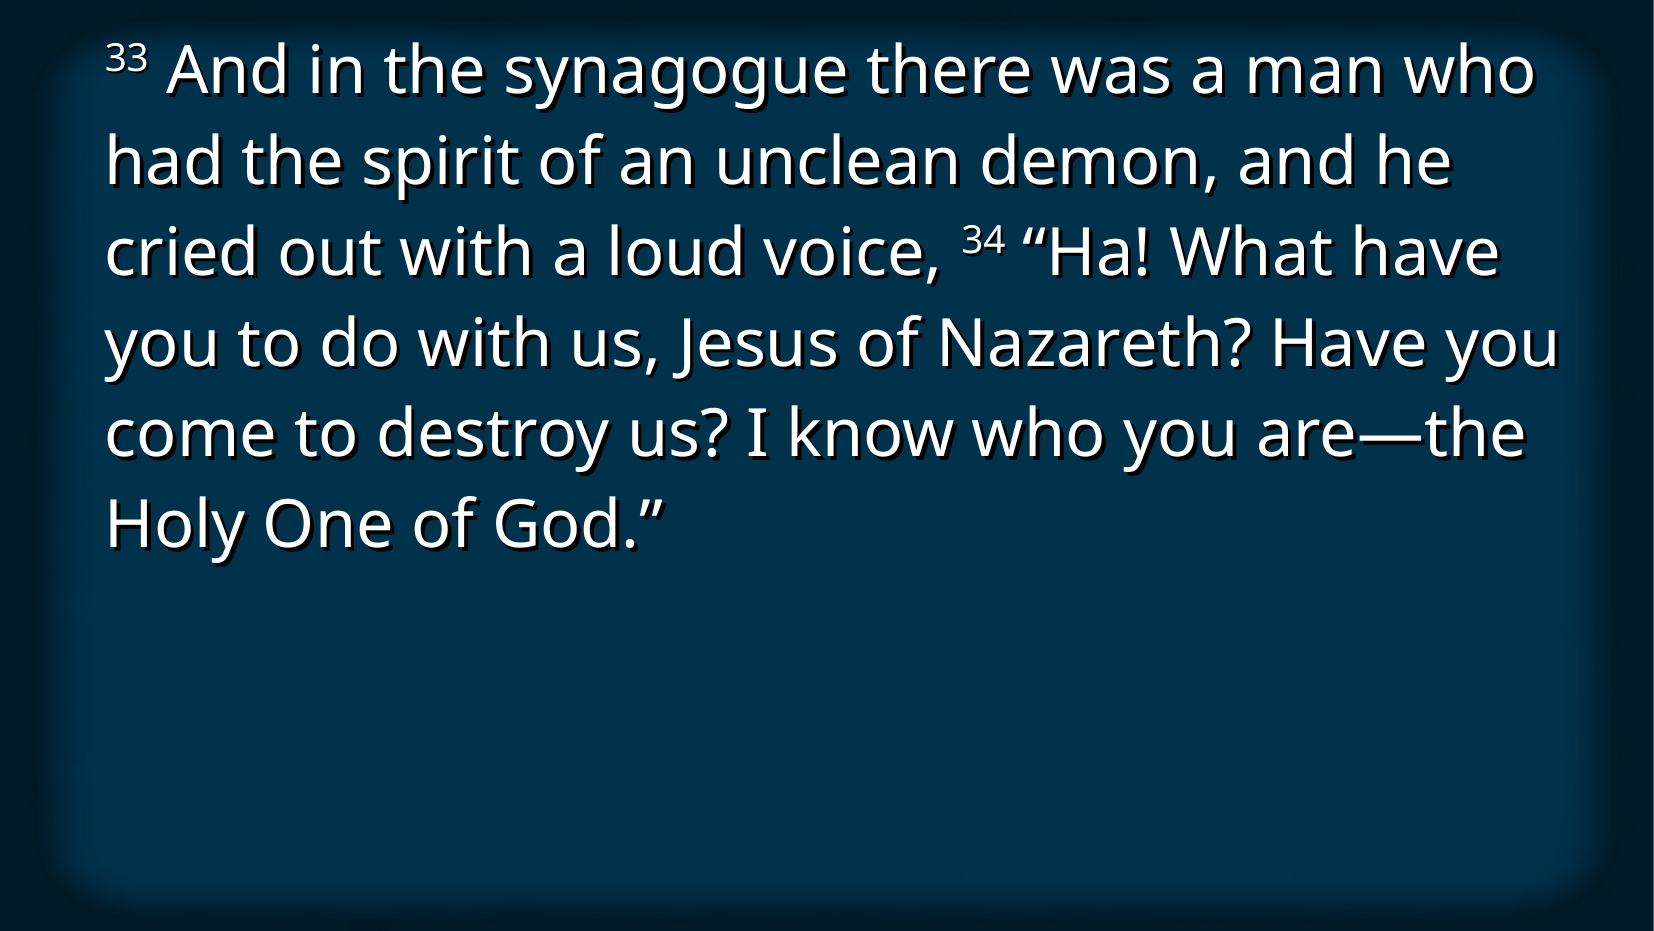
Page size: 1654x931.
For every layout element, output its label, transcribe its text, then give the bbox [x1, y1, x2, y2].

text_box 33 And in the synagogue there was a man who had the spirit of an unclean demon, and he cried out with a loud voice, 34 “Ha! What have you to do with us, Jesus of Nazareth? Have you come to destroy us? I know who you are—the Holy One of God.” [90, 15, 1591, 563]
picture [0, 0, 1654, 931]
